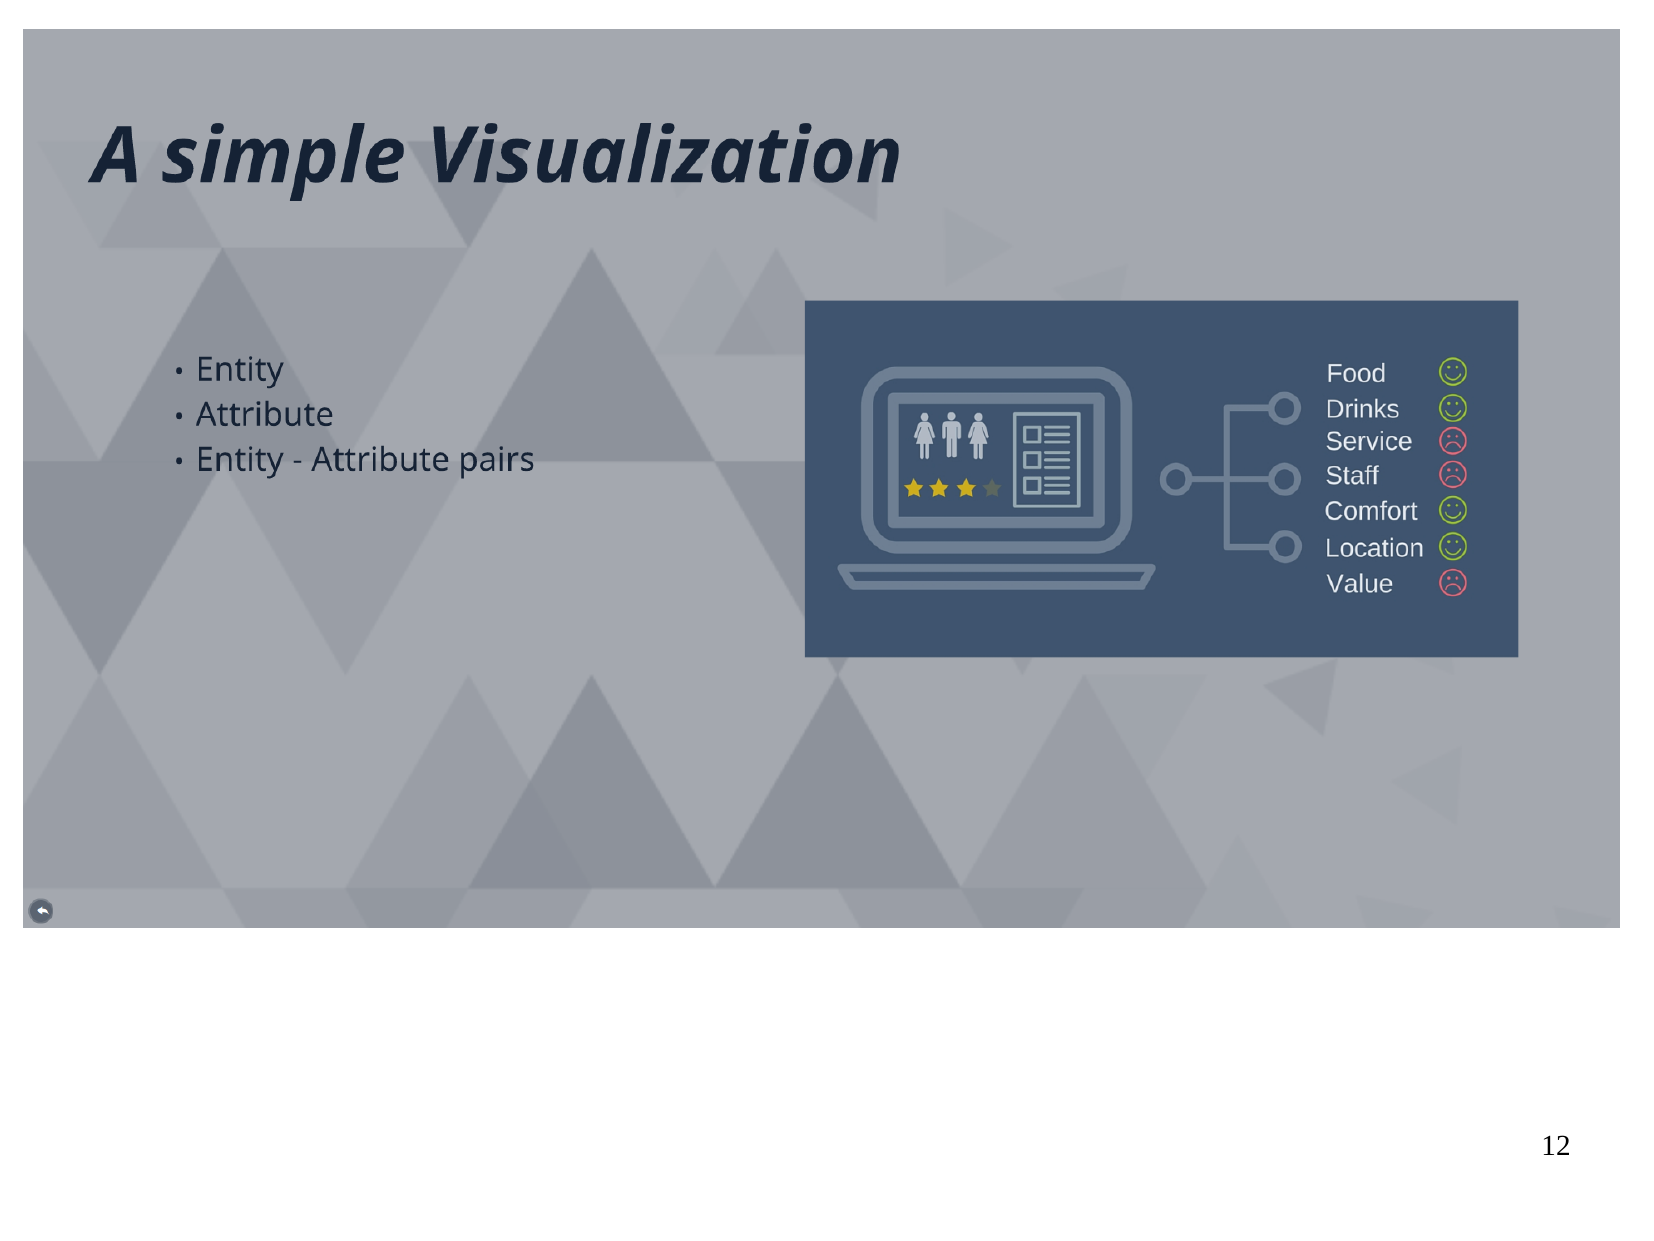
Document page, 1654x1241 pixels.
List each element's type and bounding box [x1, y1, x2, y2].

picture [23, 29, 1620, 928]
